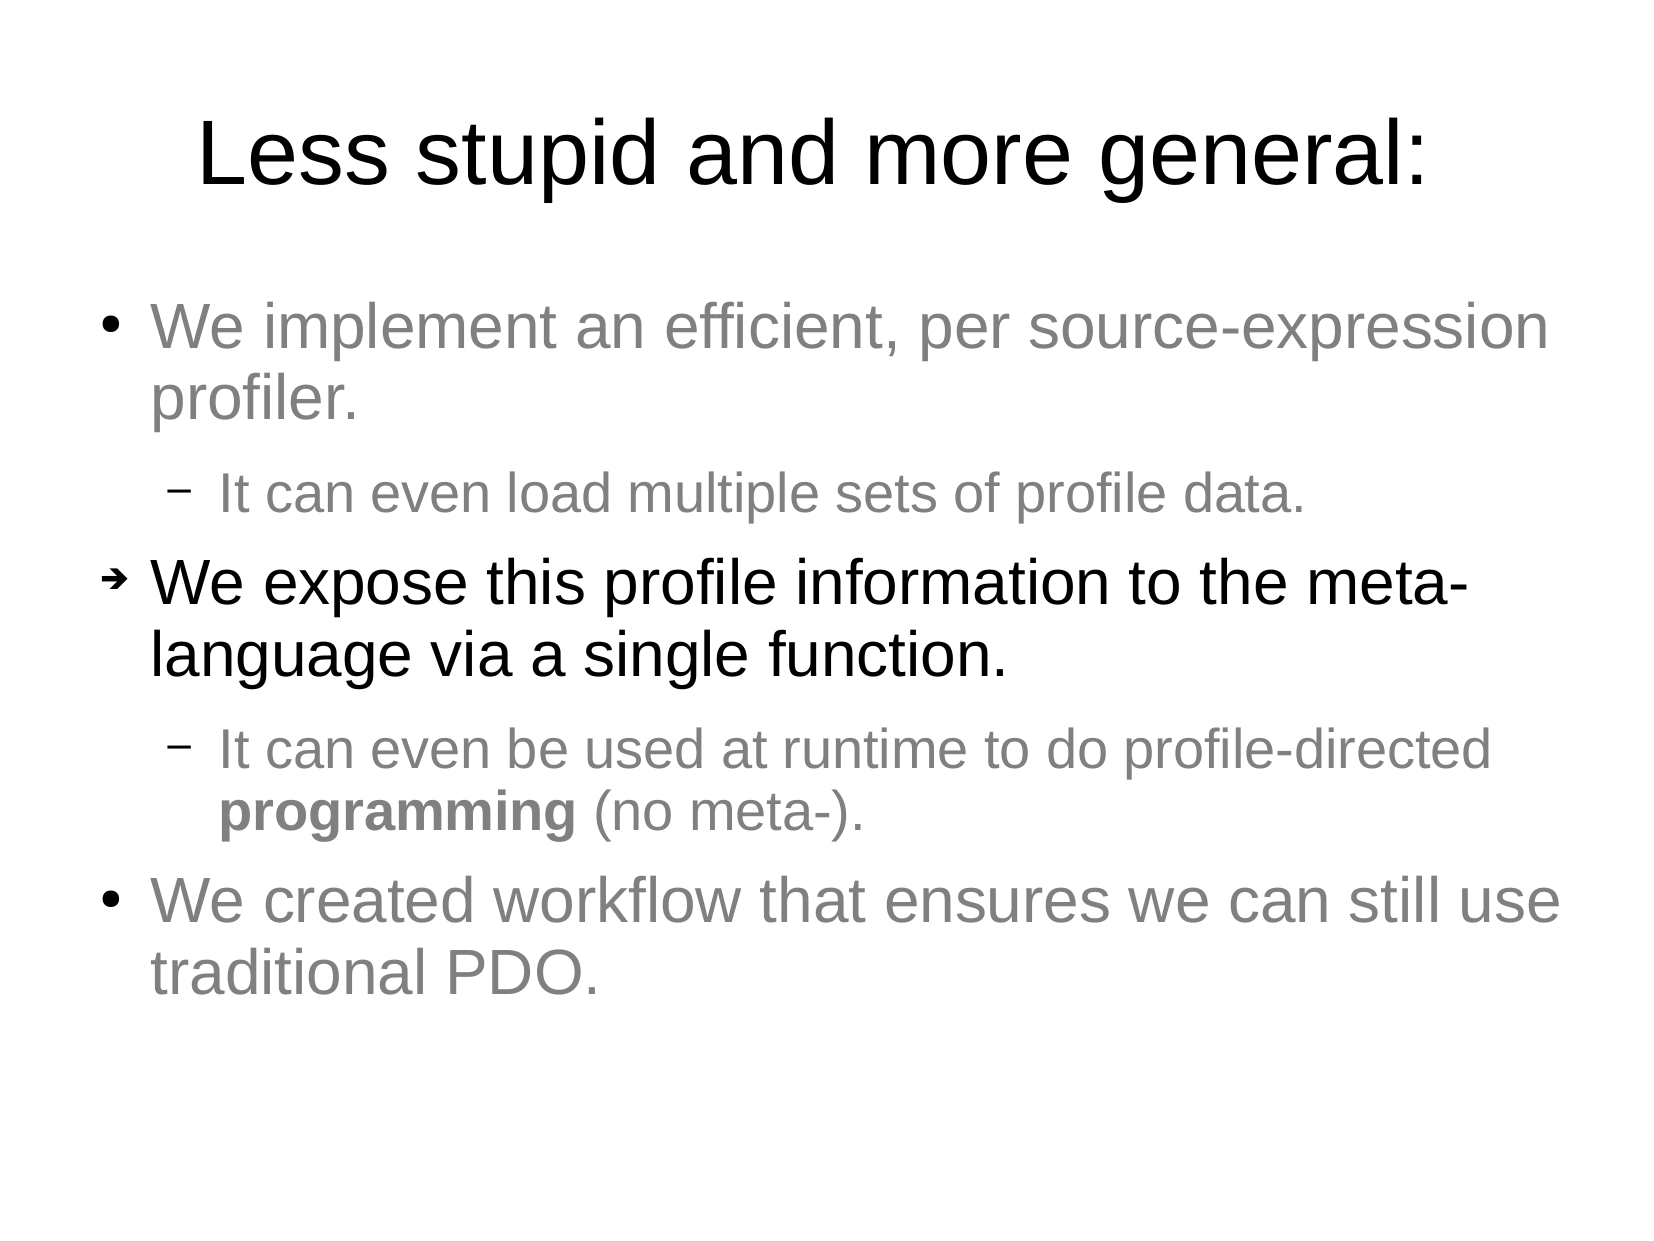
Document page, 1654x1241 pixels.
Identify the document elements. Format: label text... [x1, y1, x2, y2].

list We implement an efficient, per source-expression profiler. It can even load multiple sets of profile data. We expose this profile information to the meta-language via a single function. It can even be used at runtime to do profile-directed programming (no meta-). We created workflow that ensures we can still use traditional PDO. [82, 290, 1571, 1010]
title Less stupid and more general: [82, 49, 1571, 257]
